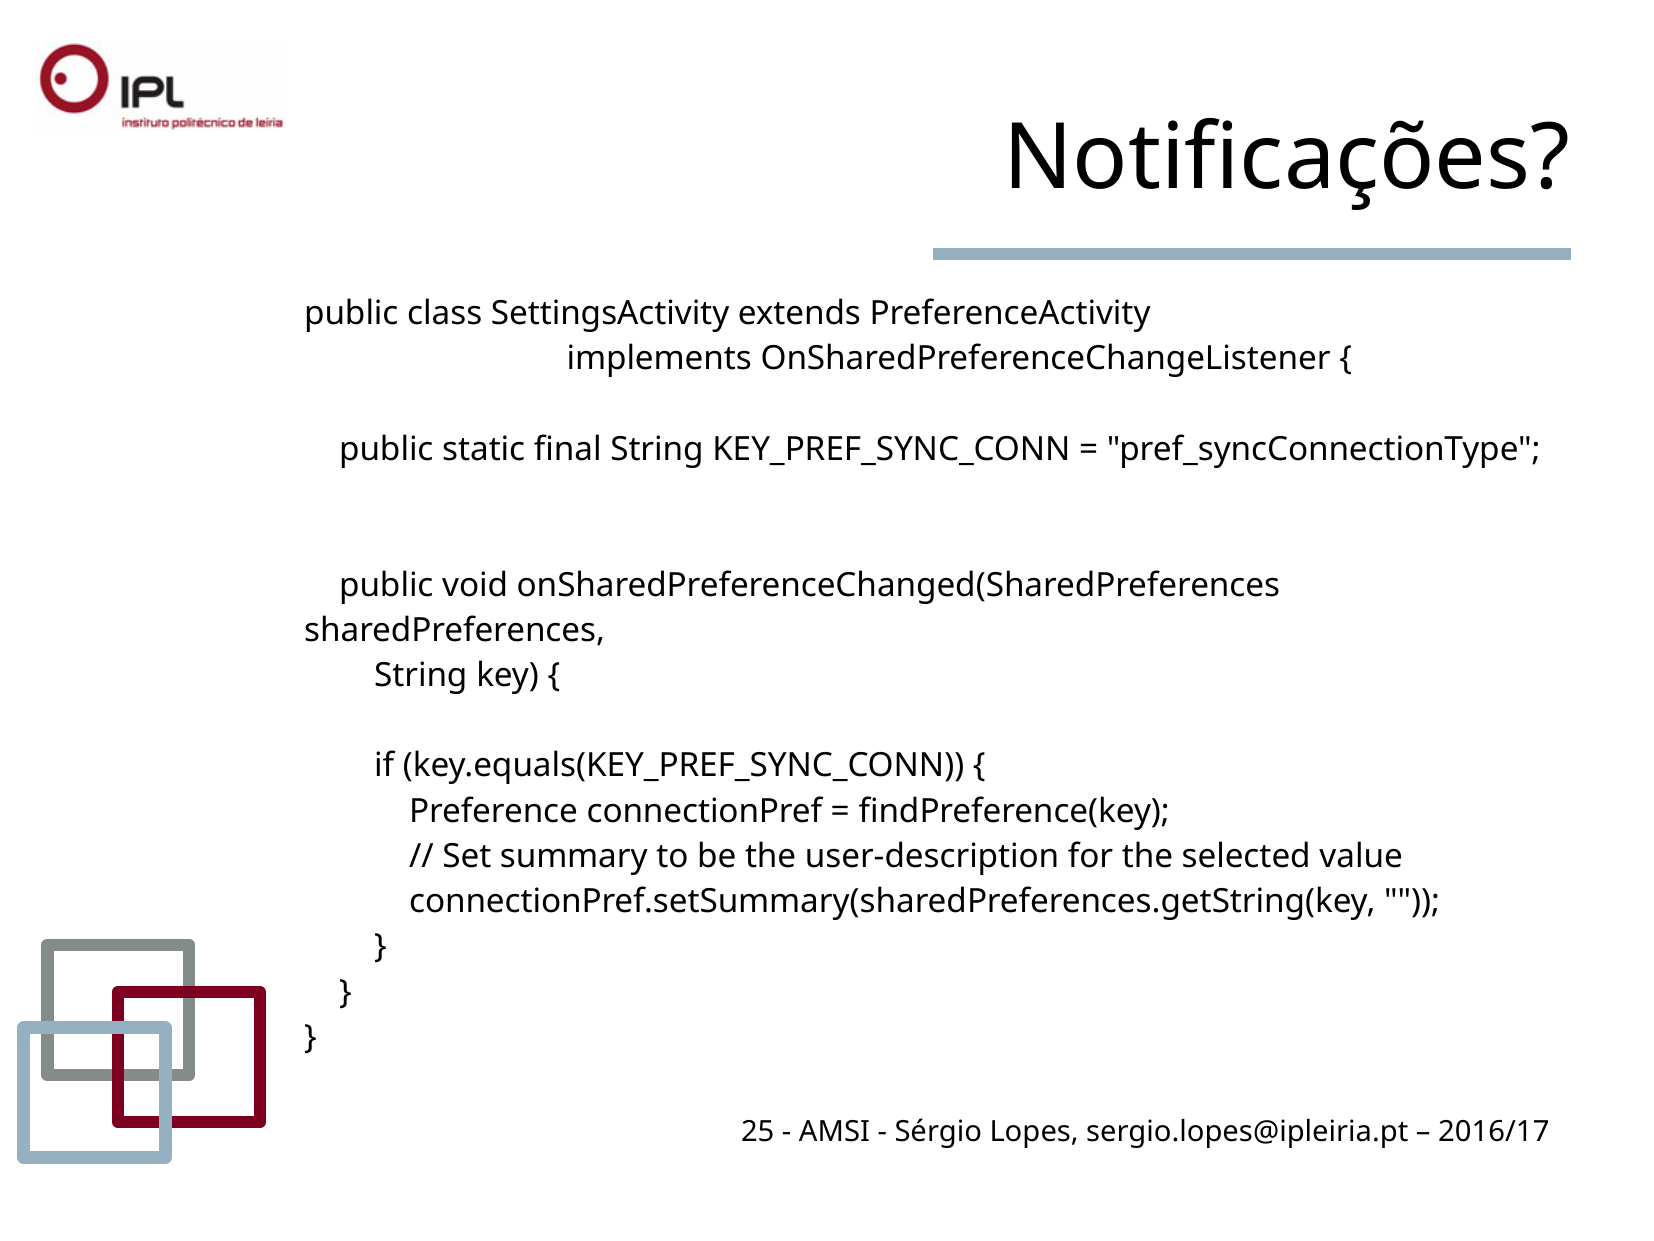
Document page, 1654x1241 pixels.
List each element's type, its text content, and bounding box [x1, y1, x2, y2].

picture [35, 41, 291, 133]
text_box 25 - AMSI - Sérgio Lopes, sergio.lopes@ipleiria.pt – 2016/17 [242, 1103, 1565, 1158]
text_box public class SettingsActivity extends PreferenceActivity implements OnSharedPreferenceChangeListener { public static final String KEY_PREF_SYNC_CONN = "pref_syncConnectionType"; public void onSharedPreferenceChanged(SharedPreferences sharedPreferences, String key) { if (key.equals(KEY_PREF_SYNC_CONN)) { Preference connectionPref = findPreference(key); // Set summary to be the user-description for the selected value connectionPref.setSummary(sharedPreferences.getString(key, "")); } } } [289, 281, 1607, 1087]
title Notificações? [82, 49, 1571, 257]
